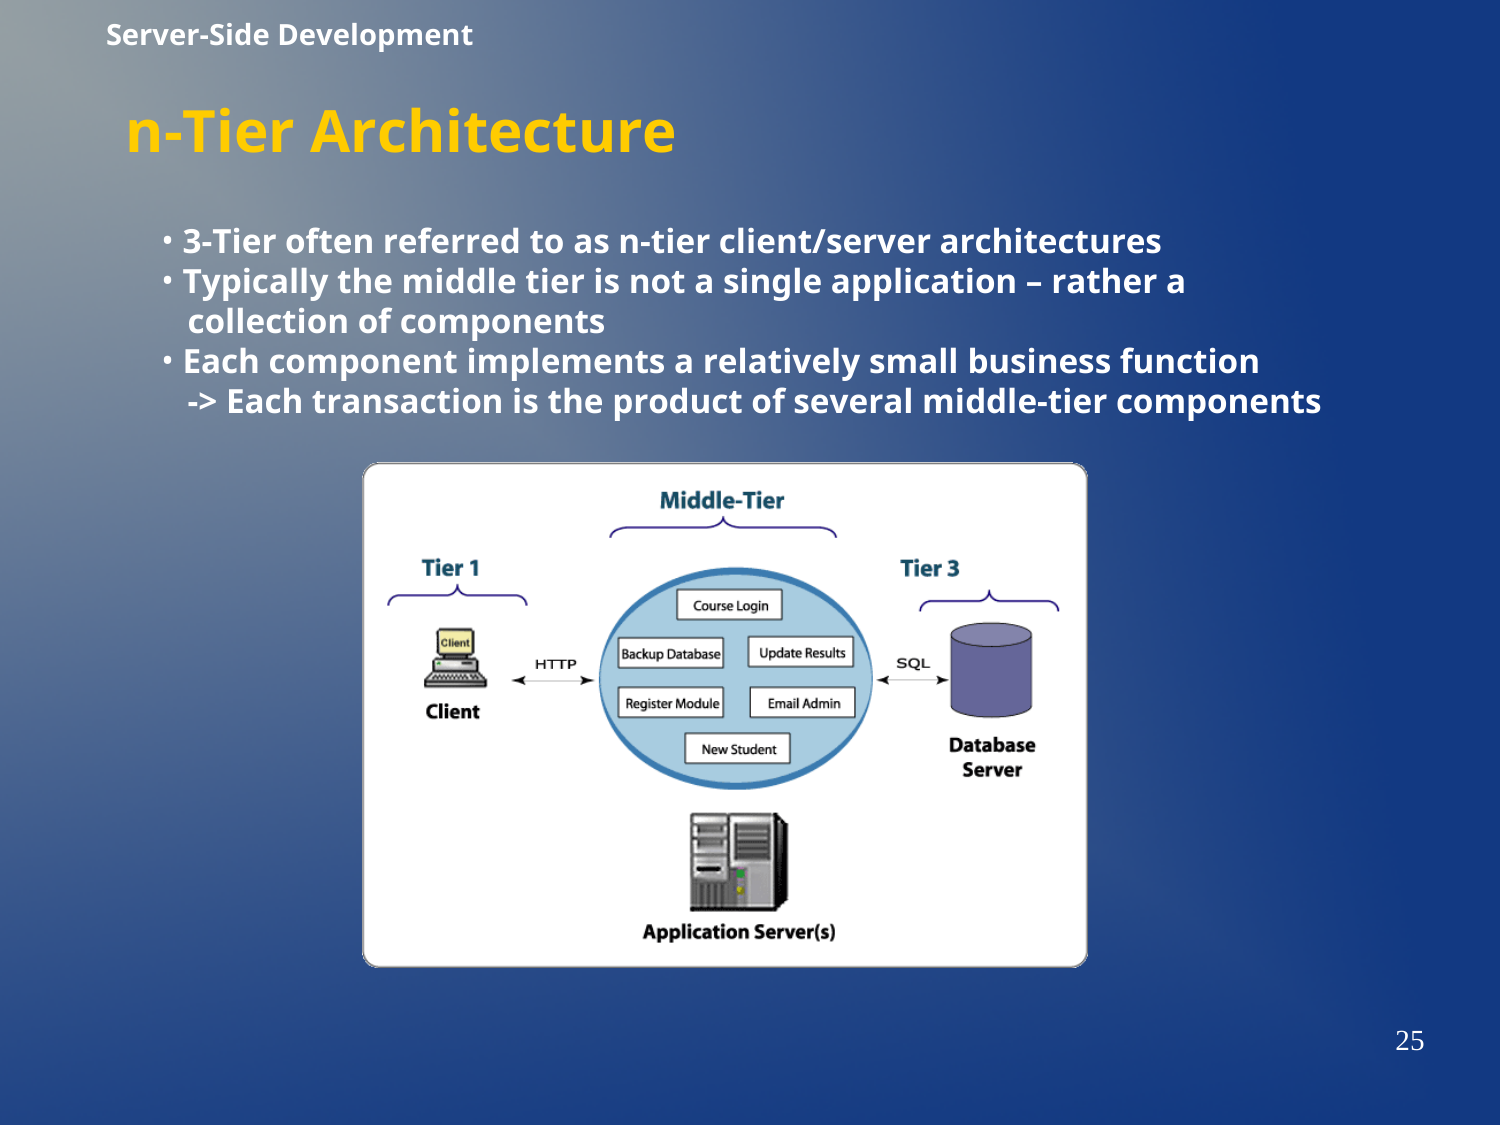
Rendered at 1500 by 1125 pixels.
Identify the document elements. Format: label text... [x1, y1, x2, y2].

picture [0, 0, 1500, 1125]
text_box n-Tier Architecture [111, 86, 693, 172]
text_box Server-Side Development [83, 8, 489, 59]
text_box 3-Tier often referred to as n-tier client/server architectures Typically the middle tier is not a single application – rather a collection of components Each component implements a relatively small business function -> Each transaction is the product of several middle-tier components [146, 212, 1339, 428]
